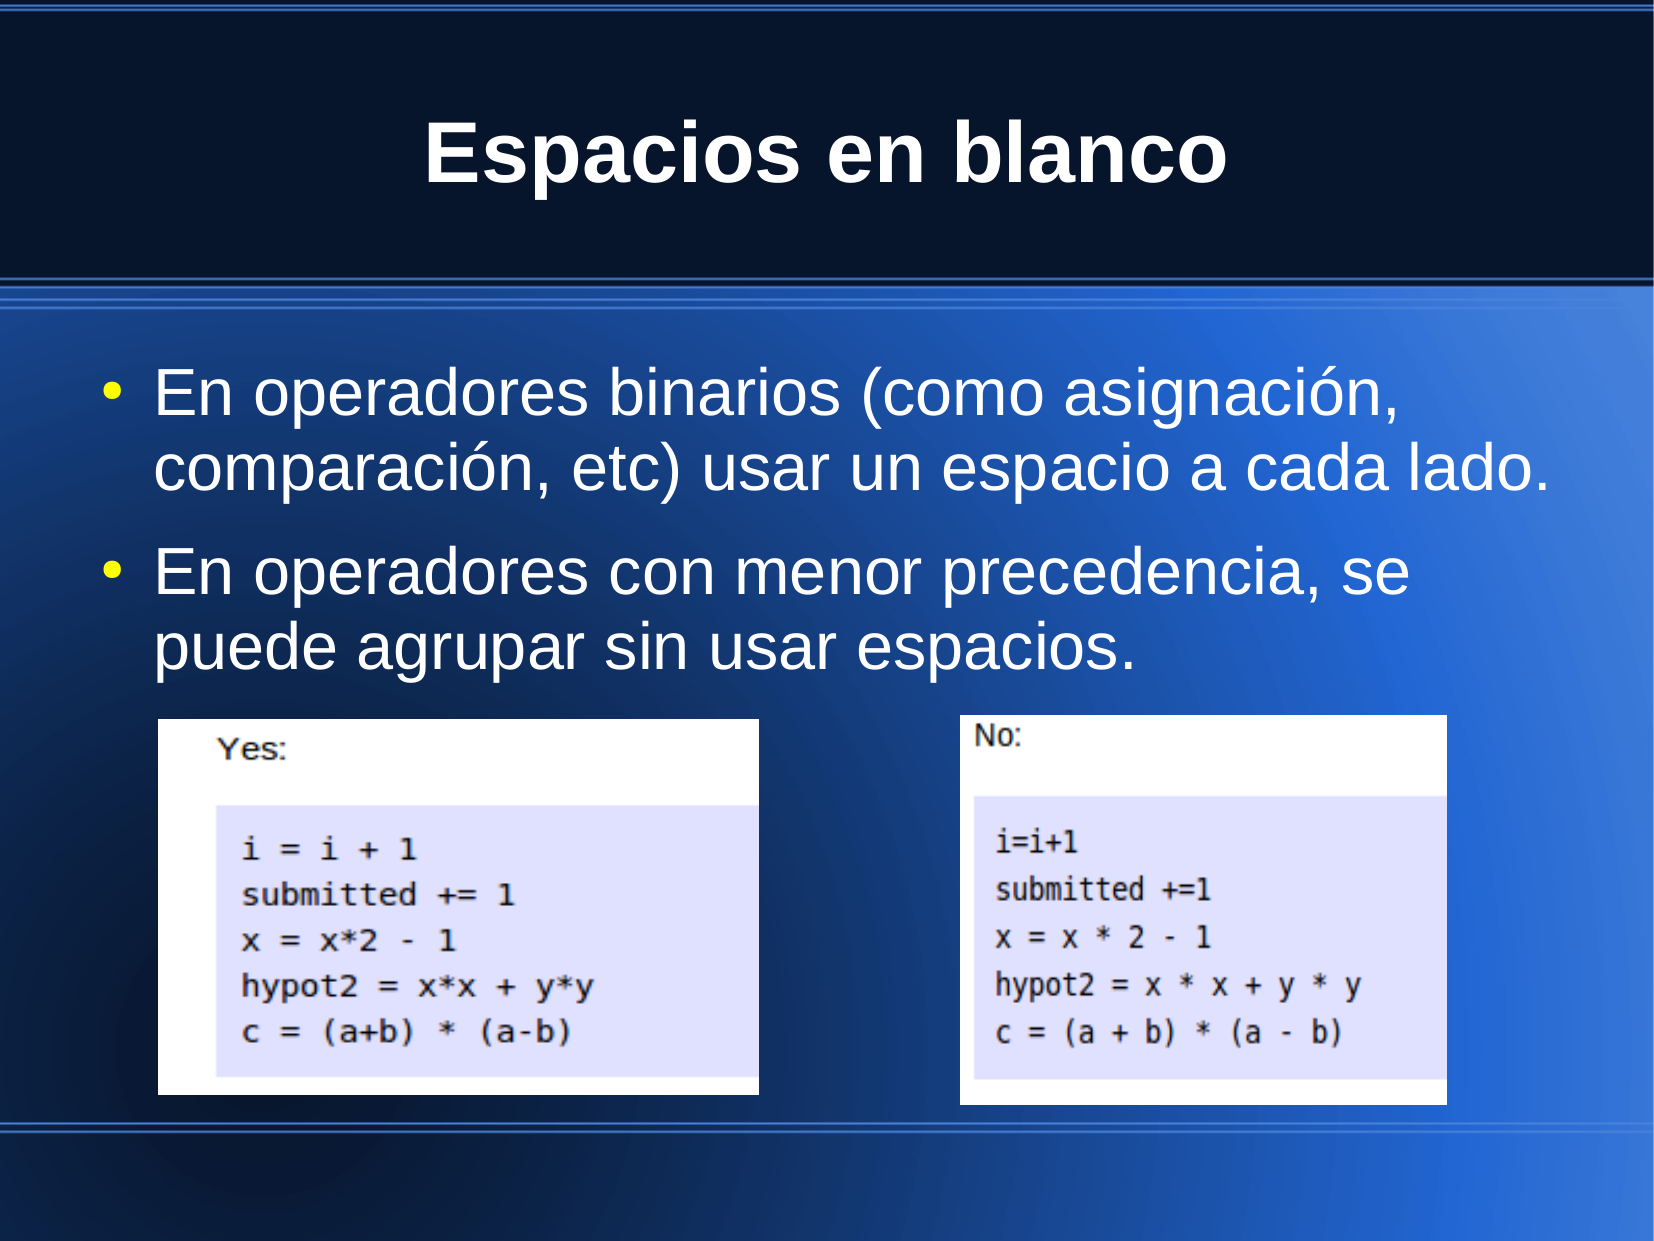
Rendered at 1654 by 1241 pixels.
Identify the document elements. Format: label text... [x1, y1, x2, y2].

picture [0, 0, 1654, 1241]
list En operadores binarios (como asignación, comparación, etc) usar un espacio a cada lado. En operadores con menor precedencia, se puede agrupar sin usar espacios. [82, 355, 1571, 1075]
title Espacios en blanco [82, 49, 1571, 257]
